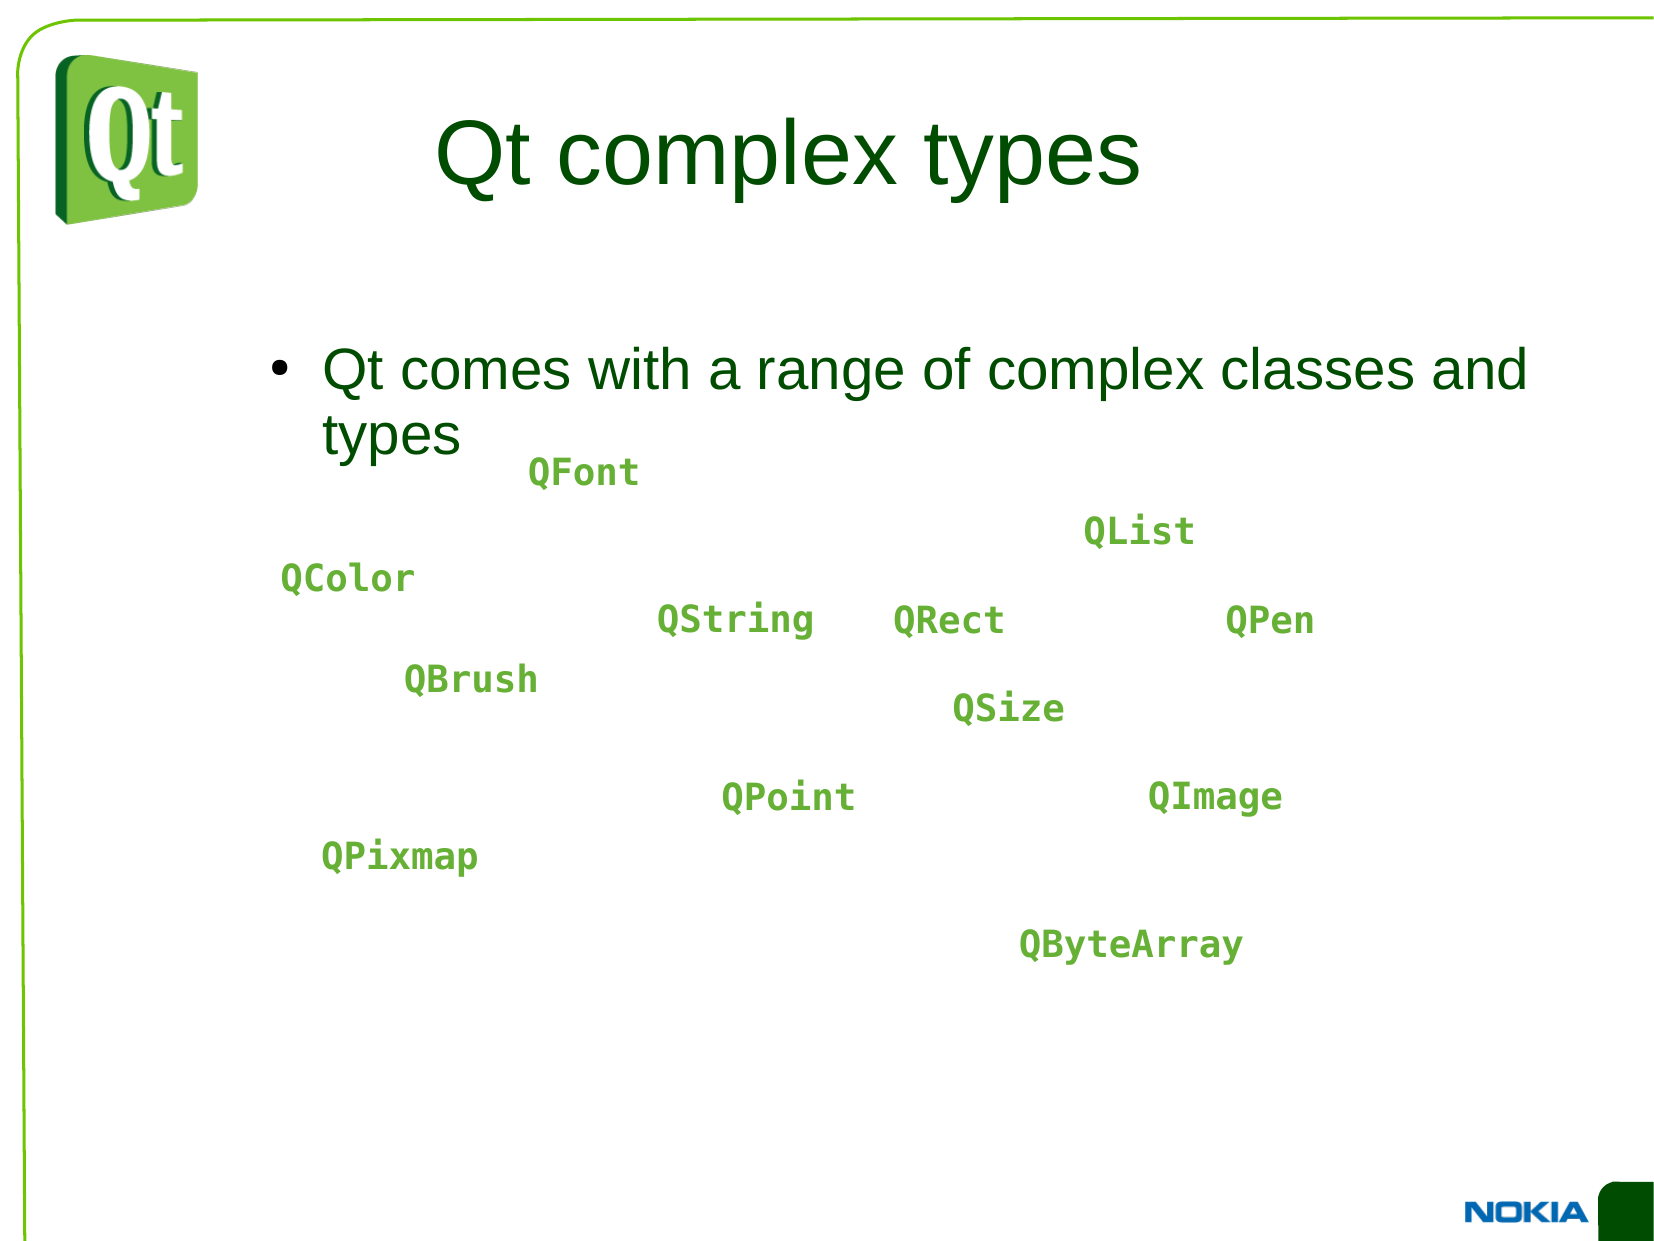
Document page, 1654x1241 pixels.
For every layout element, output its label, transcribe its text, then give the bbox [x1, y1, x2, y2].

text_box QPoint [706, 768, 872, 827]
text_box QList [1068, 501, 1211, 561]
list Qt comes with a range of complex classes and types [251, 336, 1571, 1100]
text_box QColor [265, 549, 431, 608]
picture [55, 55, 198, 225]
text_box QPixmap [306, 827, 494, 886]
text_box QPen [1210, 591, 1331, 650]
text_box QBrush [388, 650, 554, 709]
picture [1465, 1201, 1589, 1223]
title Qt complex types [251, 49, 1327, 257]
text_box QString [642, 590, 830, 649]
text_box QByteArray [1003, 915, 1259, 974]
text_box QSize [937, 679, 1080, 739]
text_box QRect [878, 591, 1021, 650]
text_box QFont [513, 442, 656, 502]
text_box QImage [1133, 767, 1298, 827]
